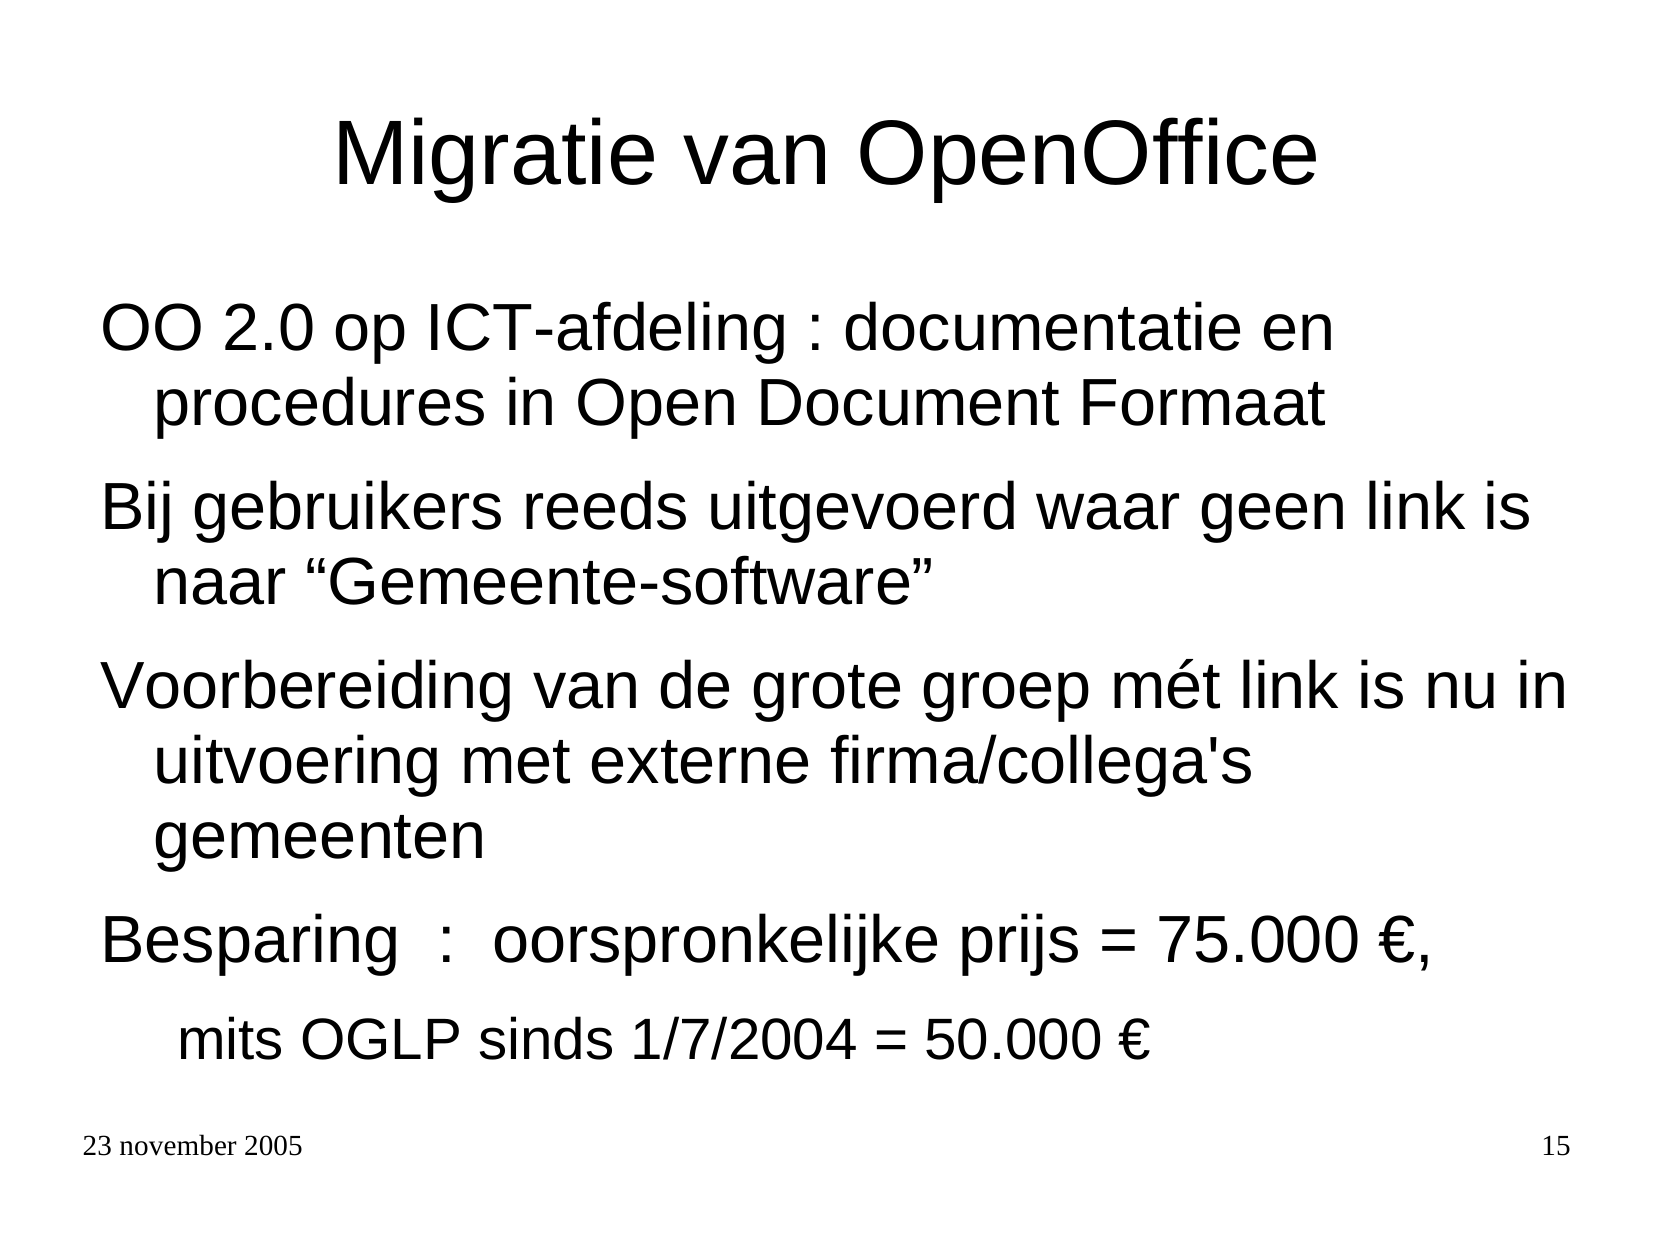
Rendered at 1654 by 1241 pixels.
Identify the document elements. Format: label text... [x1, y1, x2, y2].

list OO 2.0 op ICT-afdeling : documentatie en procedures in Open Document Formaat Bij gebruikers reeds uitgevoerd waar geen link is naar “Gemeente-software” Voorbereiding van de grote groep mét link is nu in uitvoering met externe firma/collega's gemeenten Besparing : oorspronkelijke prijs = 75.000 €, mits OGLP sinds 1/7/2004 = 50.000 € [82, 290, 1571, 1109]
title Migratie van OpenOffice [82, 49, 1571, 257]
